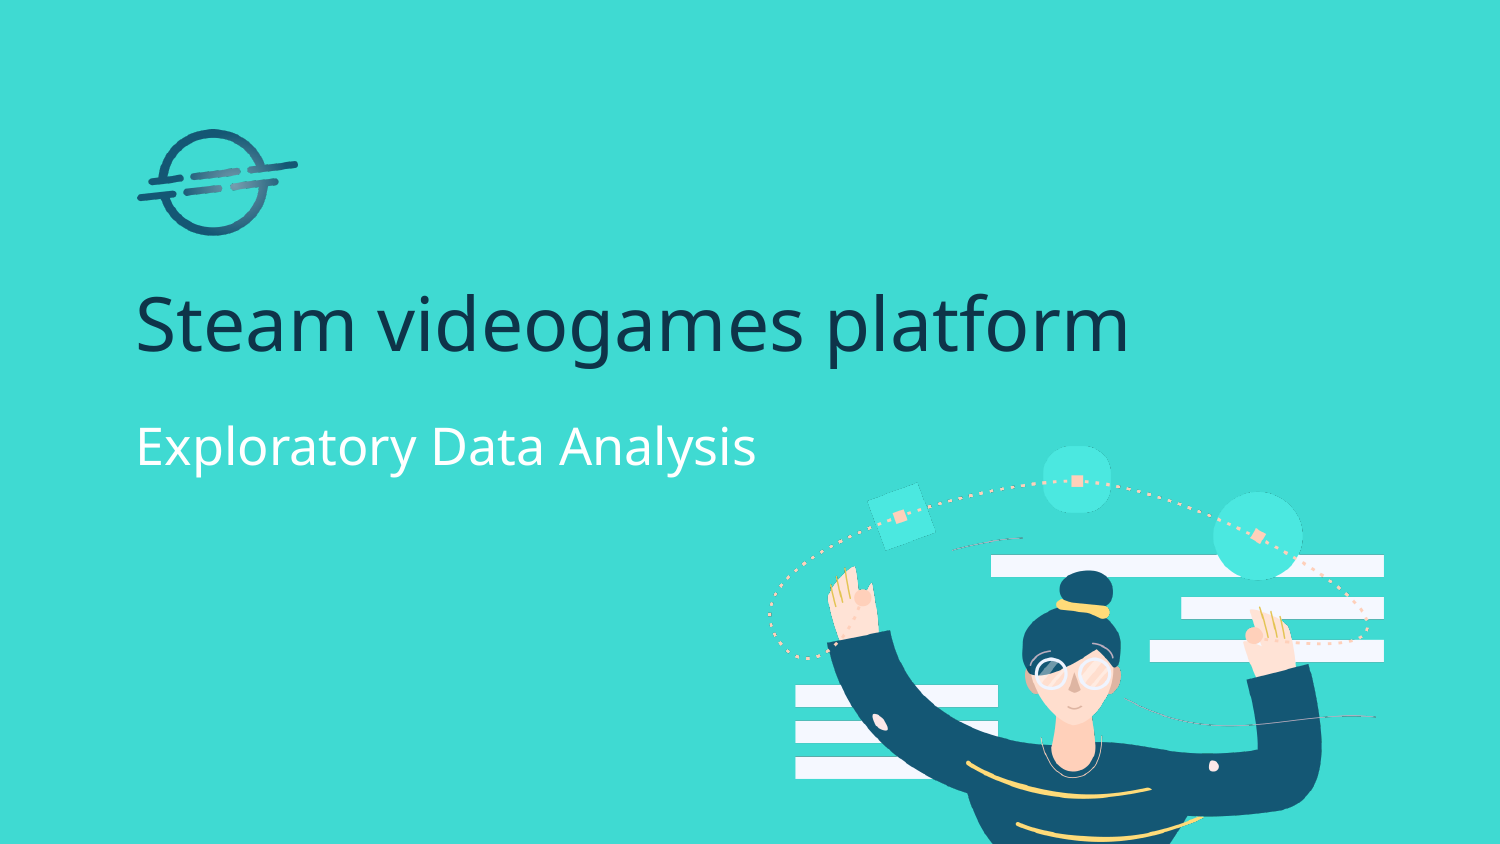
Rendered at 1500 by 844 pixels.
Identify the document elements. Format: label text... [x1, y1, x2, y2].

picture [768, 425, 1395, 844]
title Exploratory Data Analysis [120, 403, 993, 491]
picture [137, 129, 298, 236]
title Steam videogames platform [120, 280, 1469, 382]
